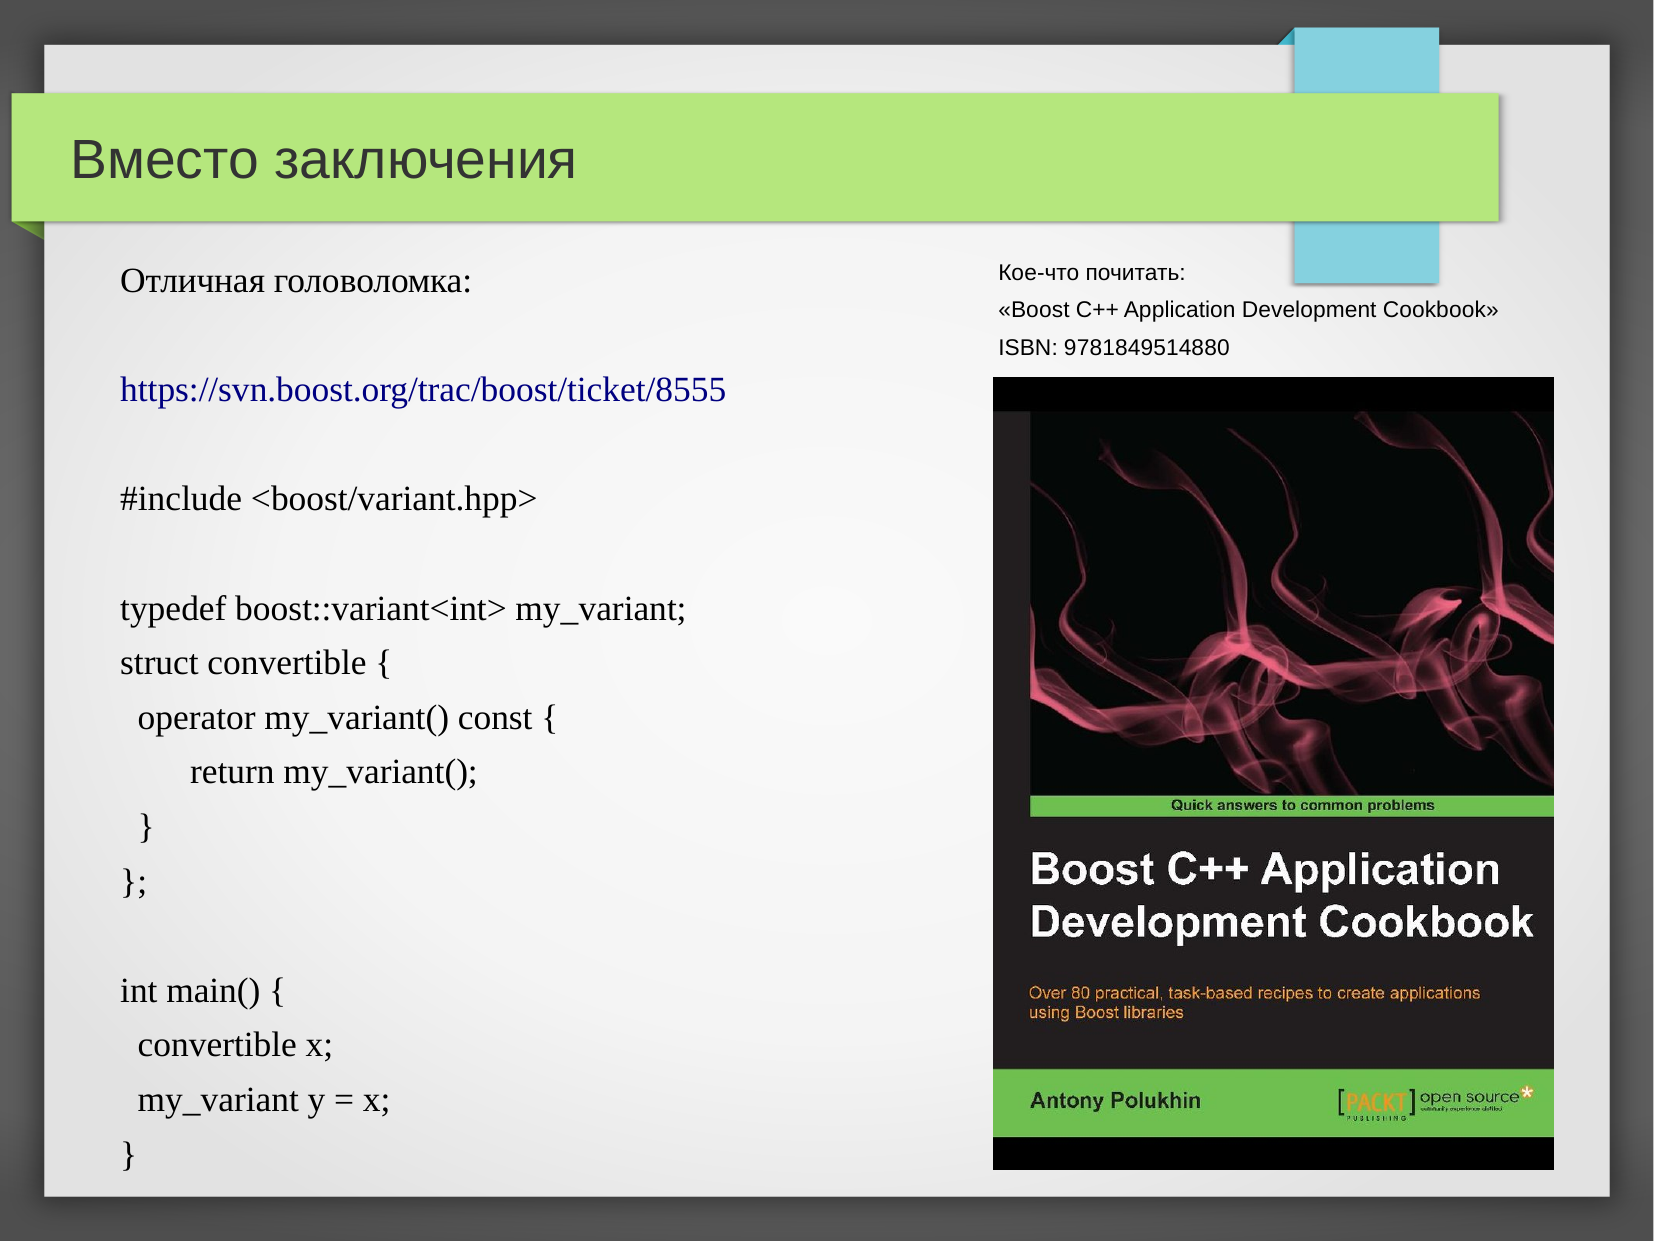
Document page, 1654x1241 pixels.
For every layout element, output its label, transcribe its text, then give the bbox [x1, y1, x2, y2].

list Отличная головоломка: https://svn.boost.org/trac/boost/ticket/8555 #include <boost/variant.hpp> typedef boost::variant<int> my_variant; struct convertible { operator my_variant() const { return my_variant(); } }; int main() { convertible x; my_variant y = x; } [82, 260, 792, 1182]
picture [0, 0, 1654, 1241]
list Кое-что почитать: «Boost C++ Application Development Cookbook» ISBN: 9781849514880 https://svn.boost.org/trac/boost/ticket/8555 #include <boost/variant.hpp> typedef boost::variant<int> my_variant; struct convertible { operator my_variant() const { return my_variant(); } }; int main() { convertible x; my_variant y = x; } [968, 259, 1583, 980]
title Вместо заключения [70, 106, 1229, 213]
